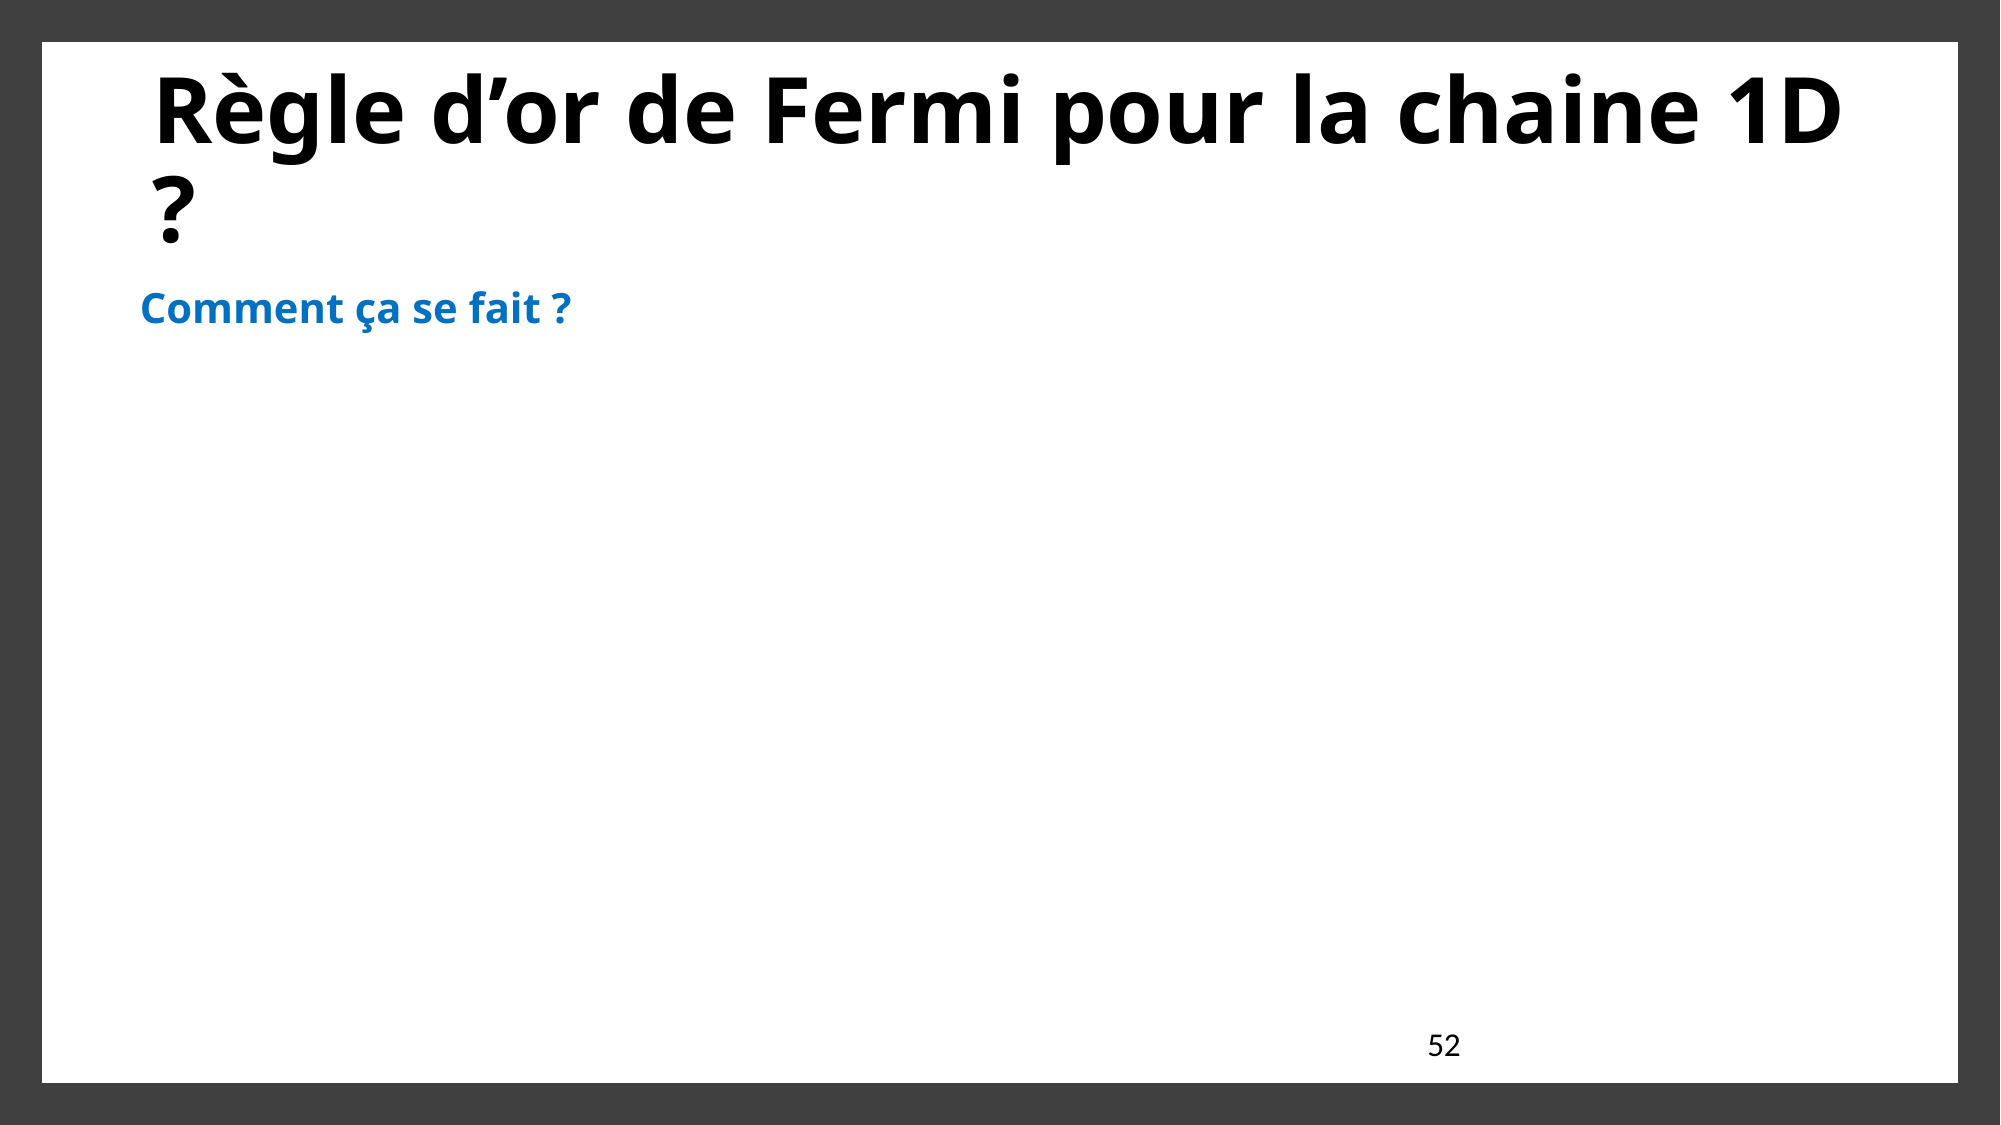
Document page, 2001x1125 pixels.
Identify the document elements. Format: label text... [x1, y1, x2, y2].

title Règle d’or de Fermi pour la chaine 1D ? [137, 54, 1863, 273]
text_box Comment ça se fait ? [124, 274, 1875, 391]
text_box [0, 0, 2000, 1125]
